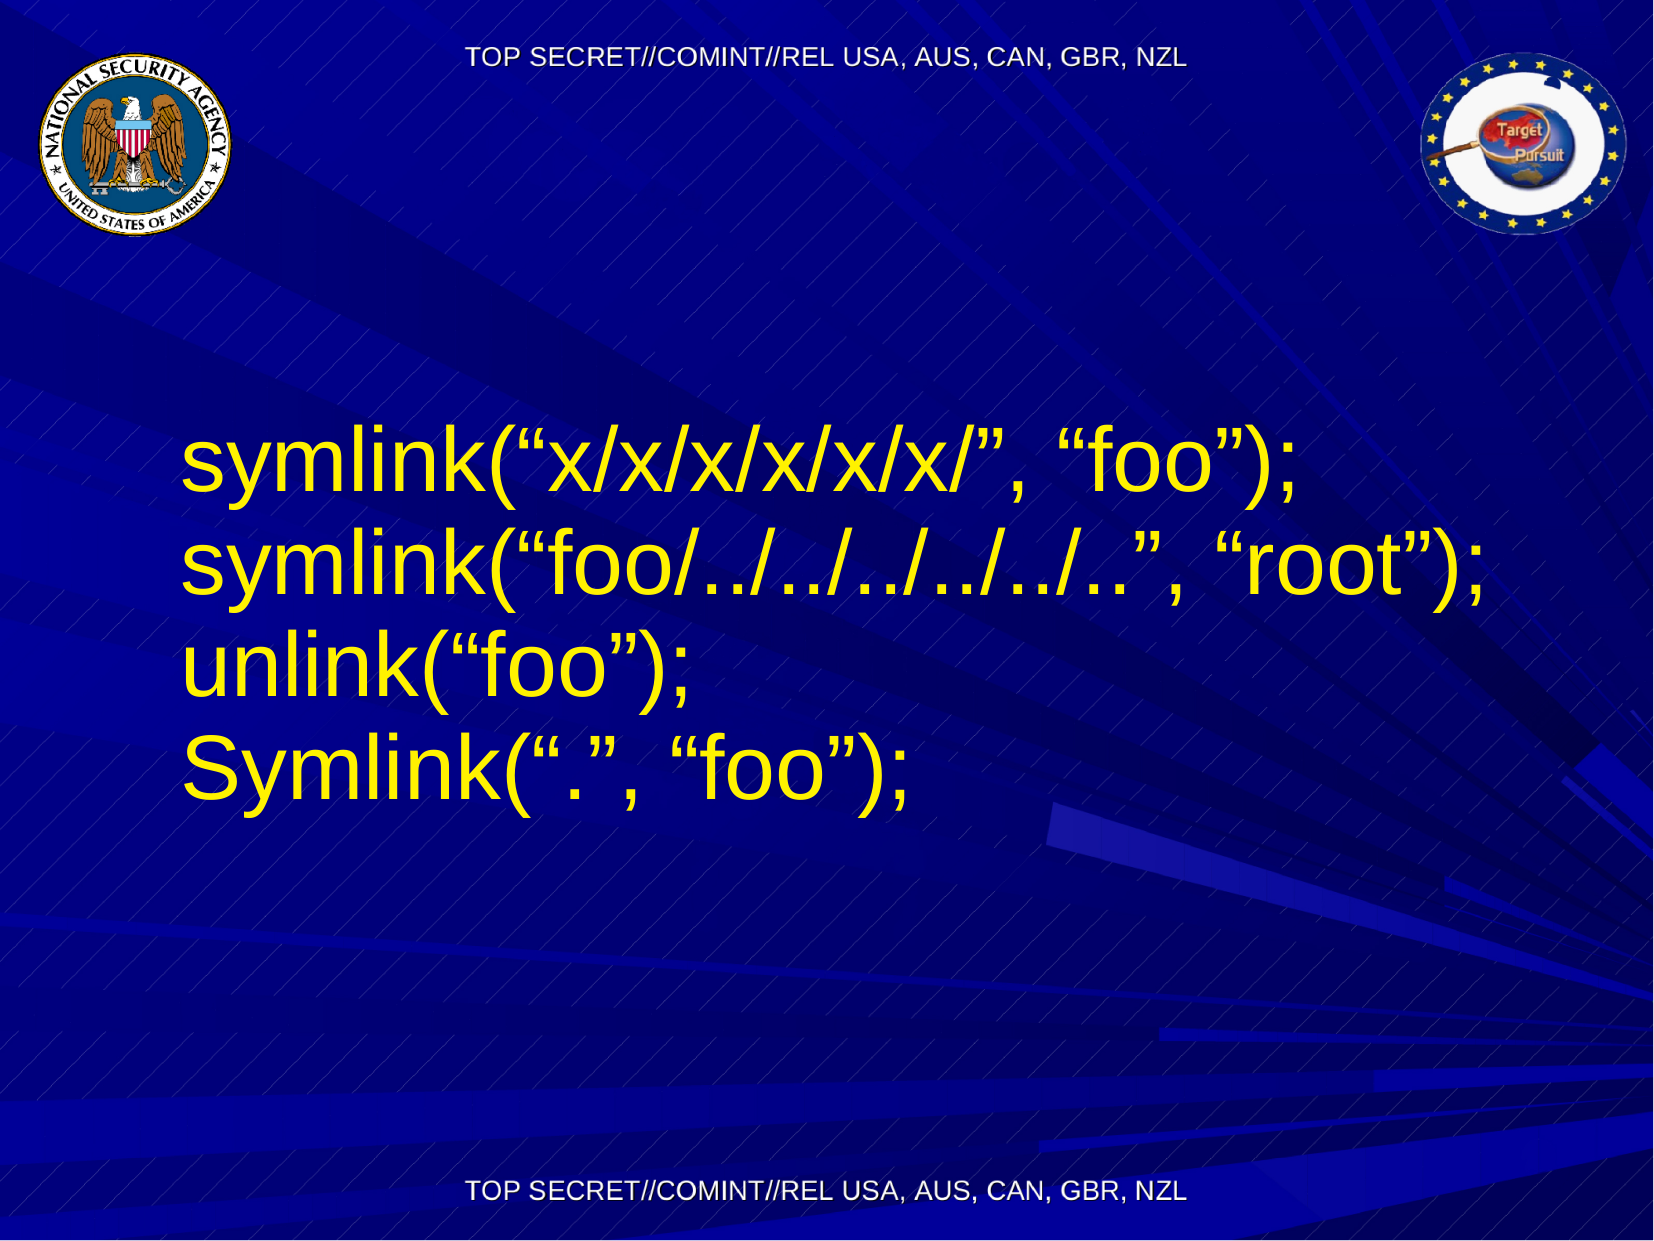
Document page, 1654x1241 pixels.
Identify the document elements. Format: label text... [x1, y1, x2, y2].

text_box symlink(“x/x/x/x/x/x/”, “foo”); symlink(“foo/../../../../../..”, “root”); unlink(“foo”); Symlink(“.”, “foo”); [165, 401, 1524, 995]
picture [0, 0, 1654, 1241]
